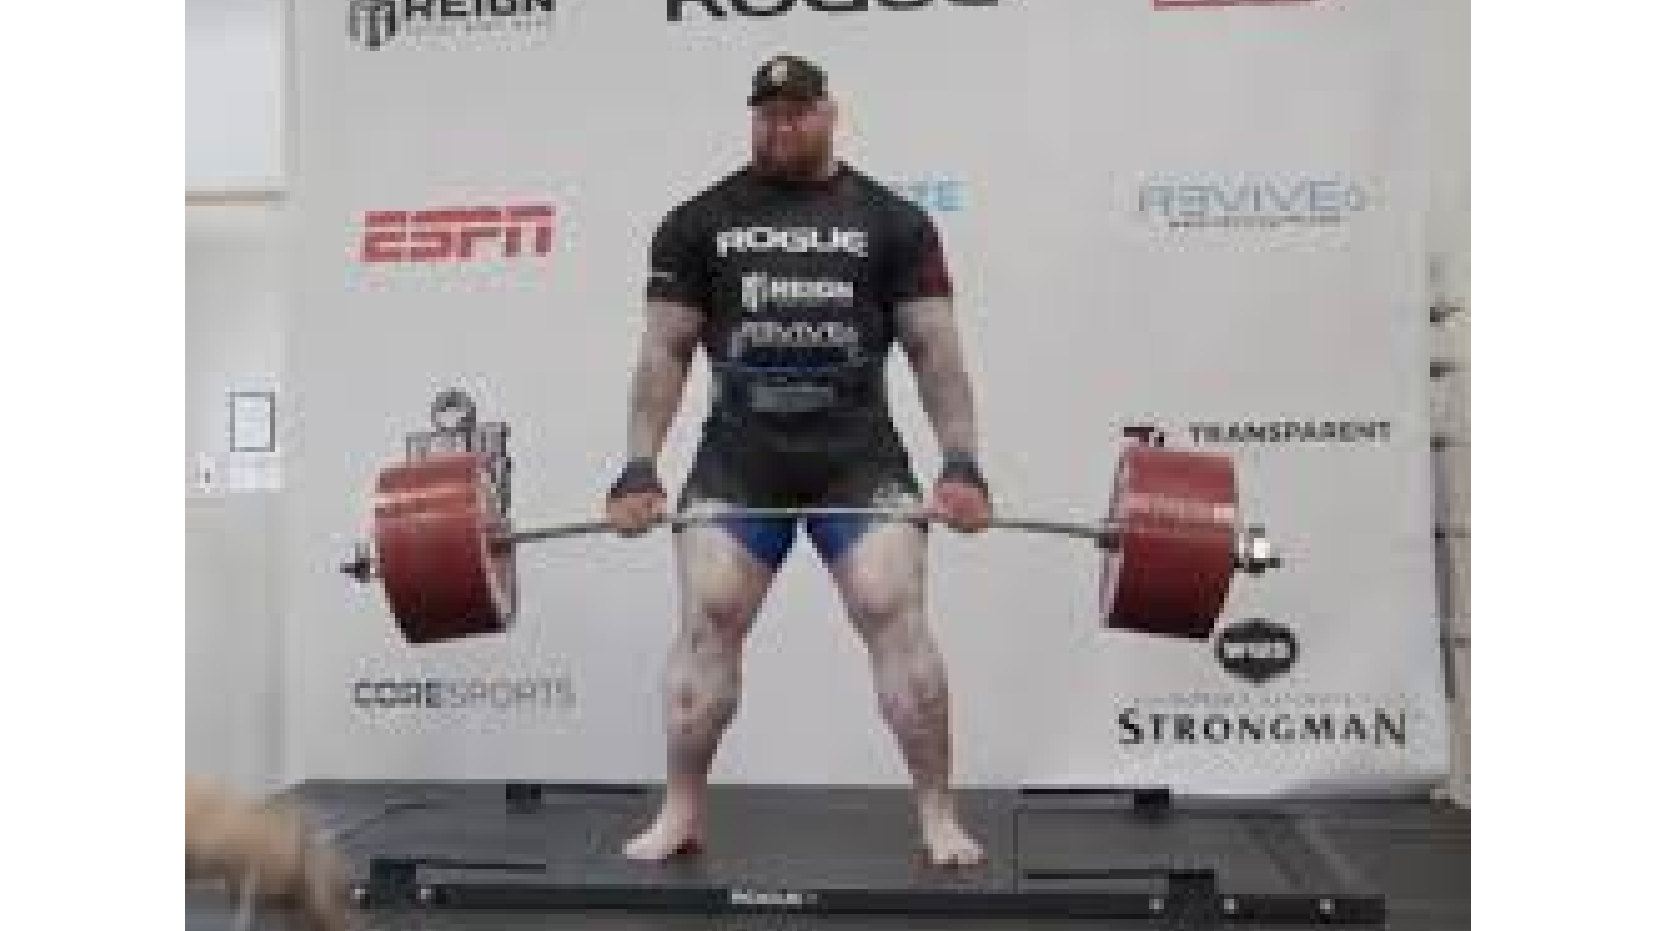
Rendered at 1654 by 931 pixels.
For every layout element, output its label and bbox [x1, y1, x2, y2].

picture [185, 0, 1471, 931]
